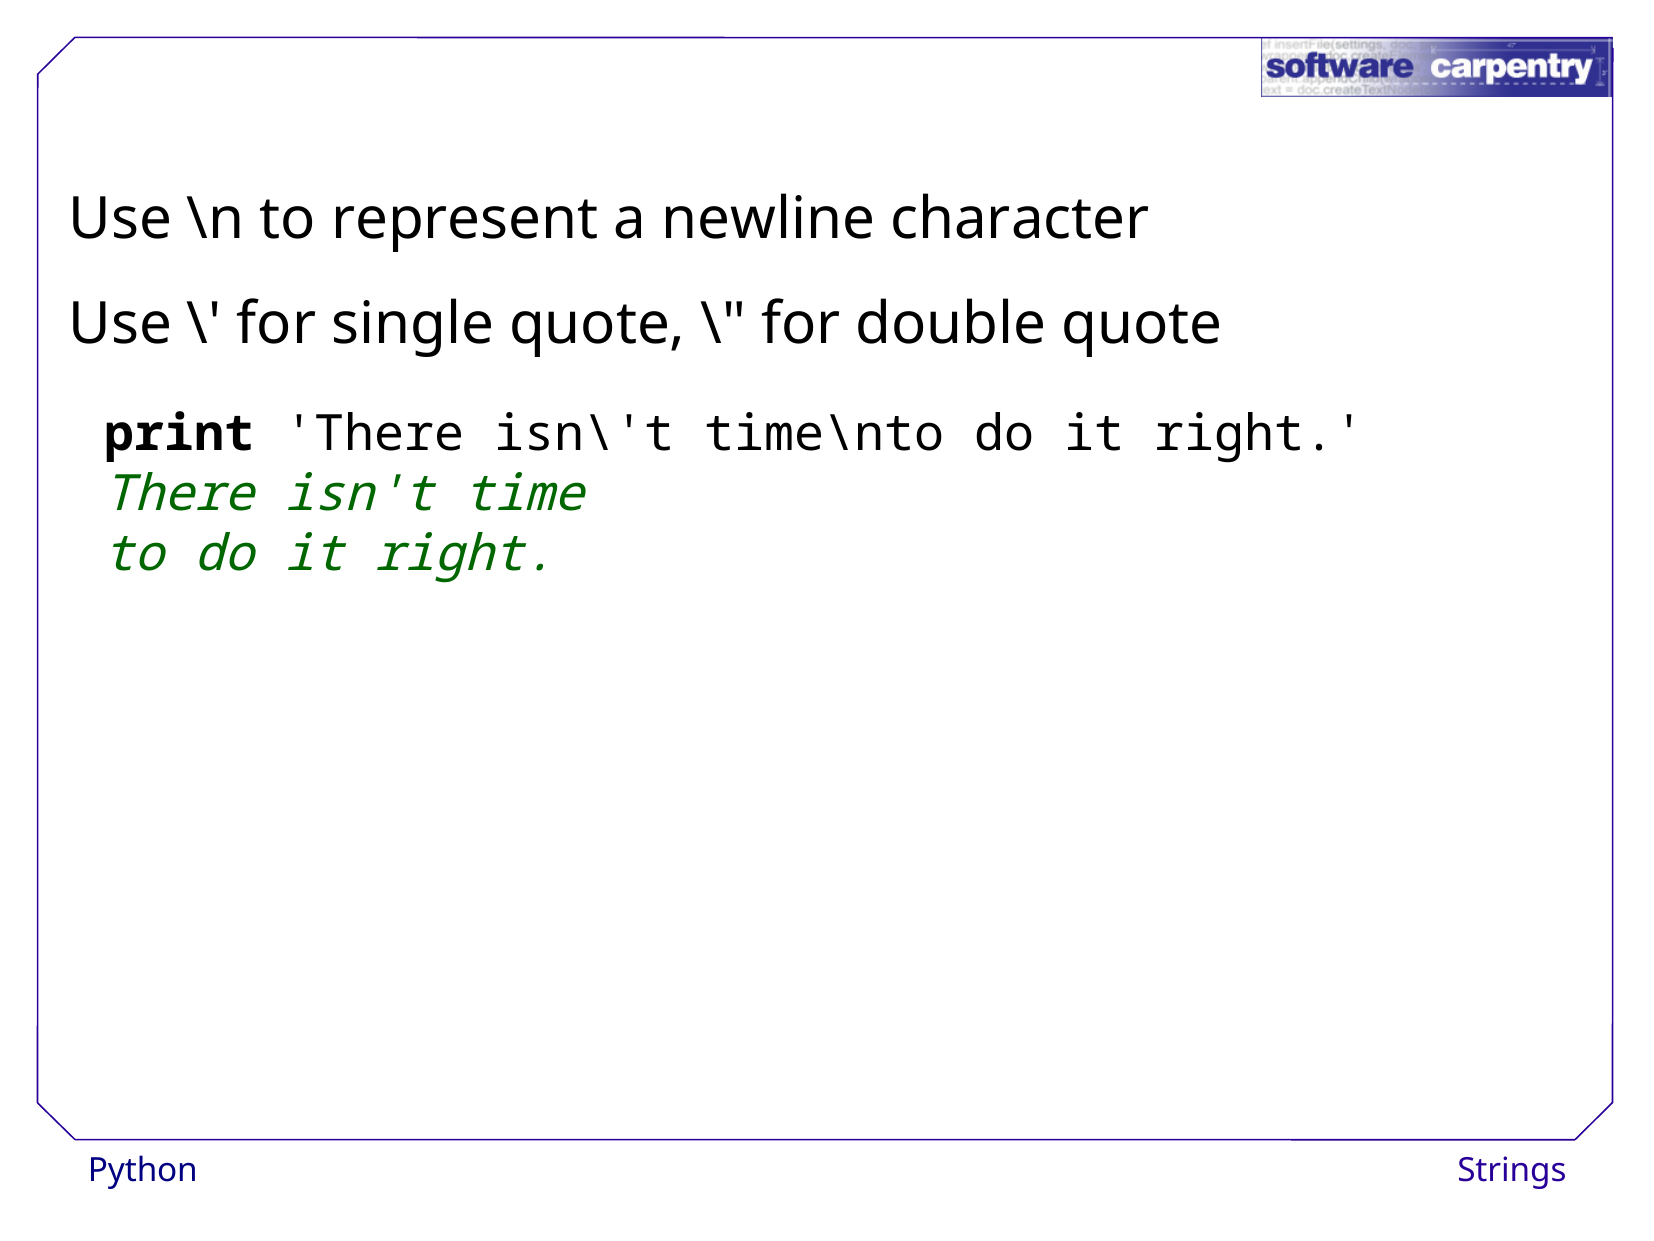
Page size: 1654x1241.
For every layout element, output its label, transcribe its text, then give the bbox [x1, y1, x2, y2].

text_box print 'There isn\'t time\nto do it right.' There isn't time to do it right. [89, 393, 1593, 668]
text_box Use \n to represent a newline character Use \' for single quote, \" for double quote [53, 137, 1388, 364]
picture [1261, 39, 1613, 97]
